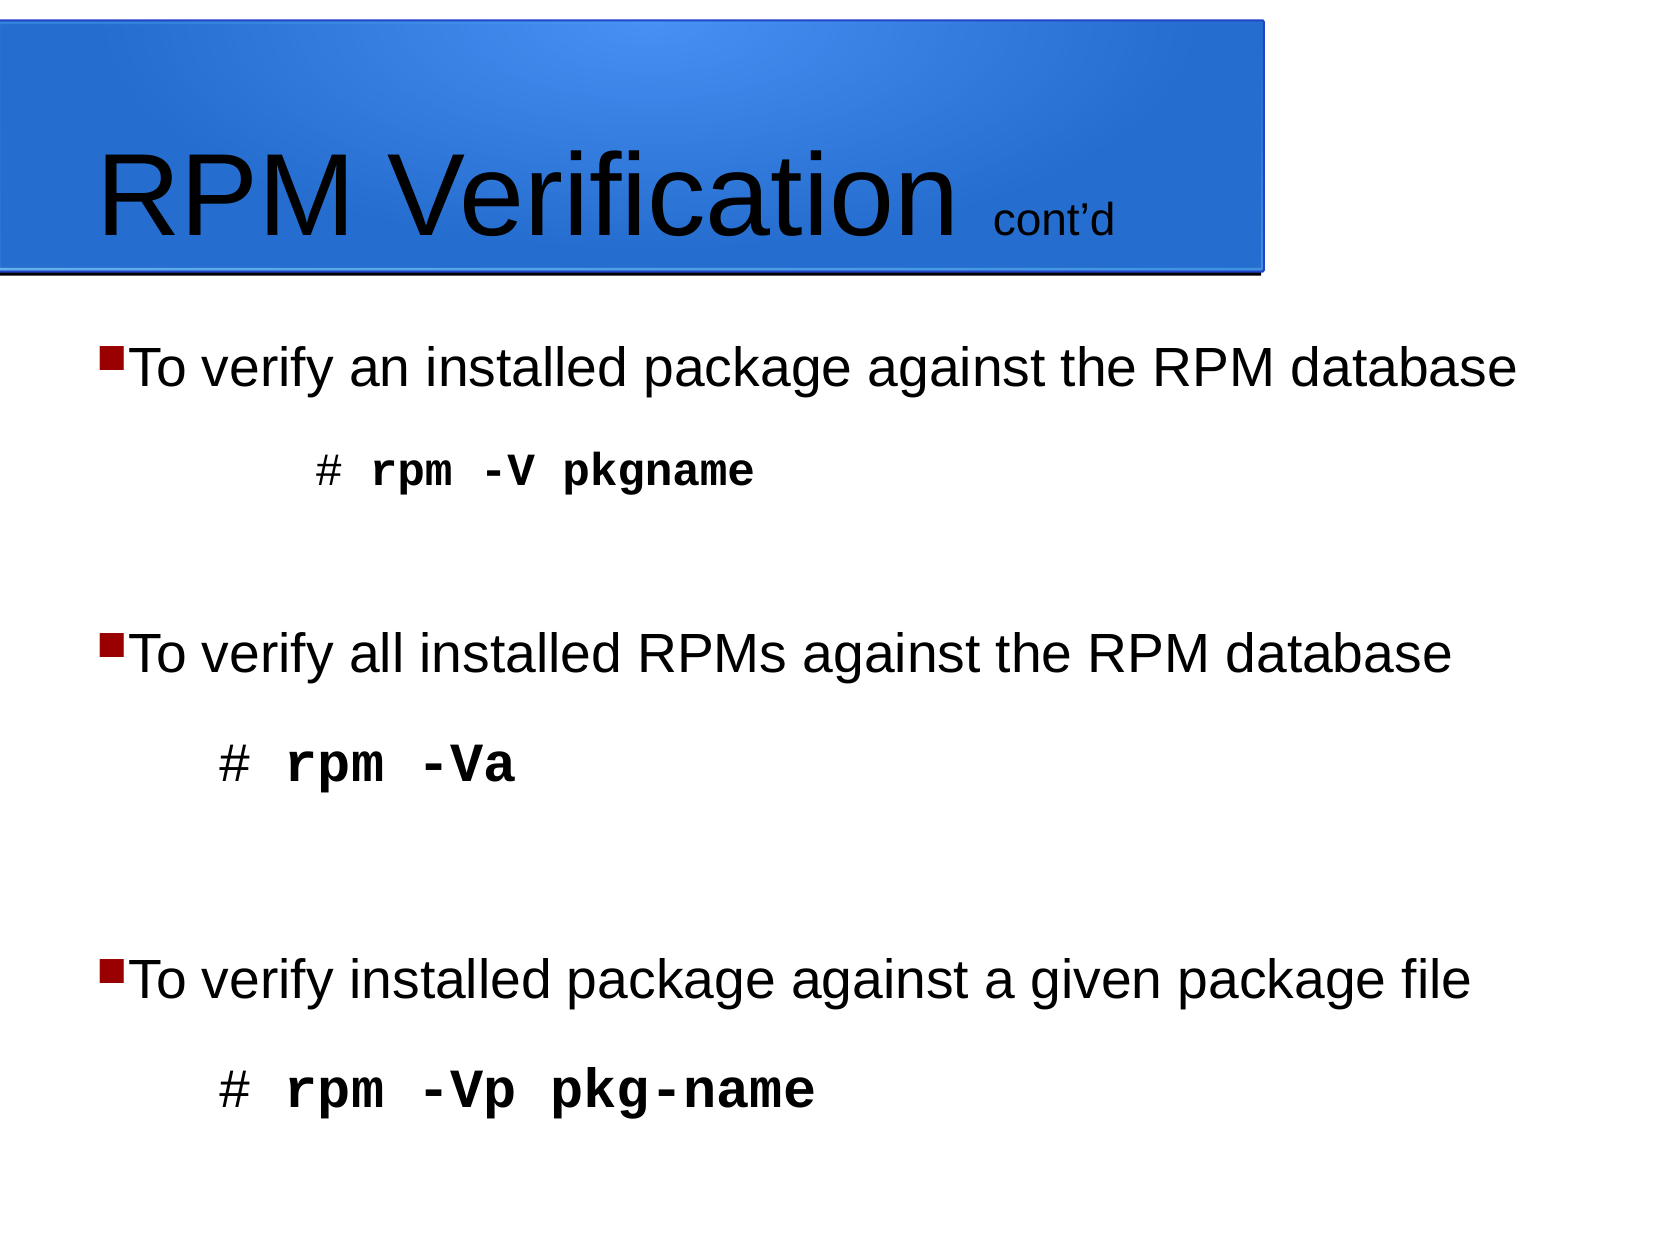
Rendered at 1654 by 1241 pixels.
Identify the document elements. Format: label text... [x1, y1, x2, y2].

title RPM Verification cont’d [96, 85, 1571, 293]
list To verify an installed package against the RPM database # rpm -V pkgname To verify all installed RPMs against the RPM database # rpm -Va To verify installed package against a given package file # rpm -Vp pkg-name [96, 330, 1571, 1216]
